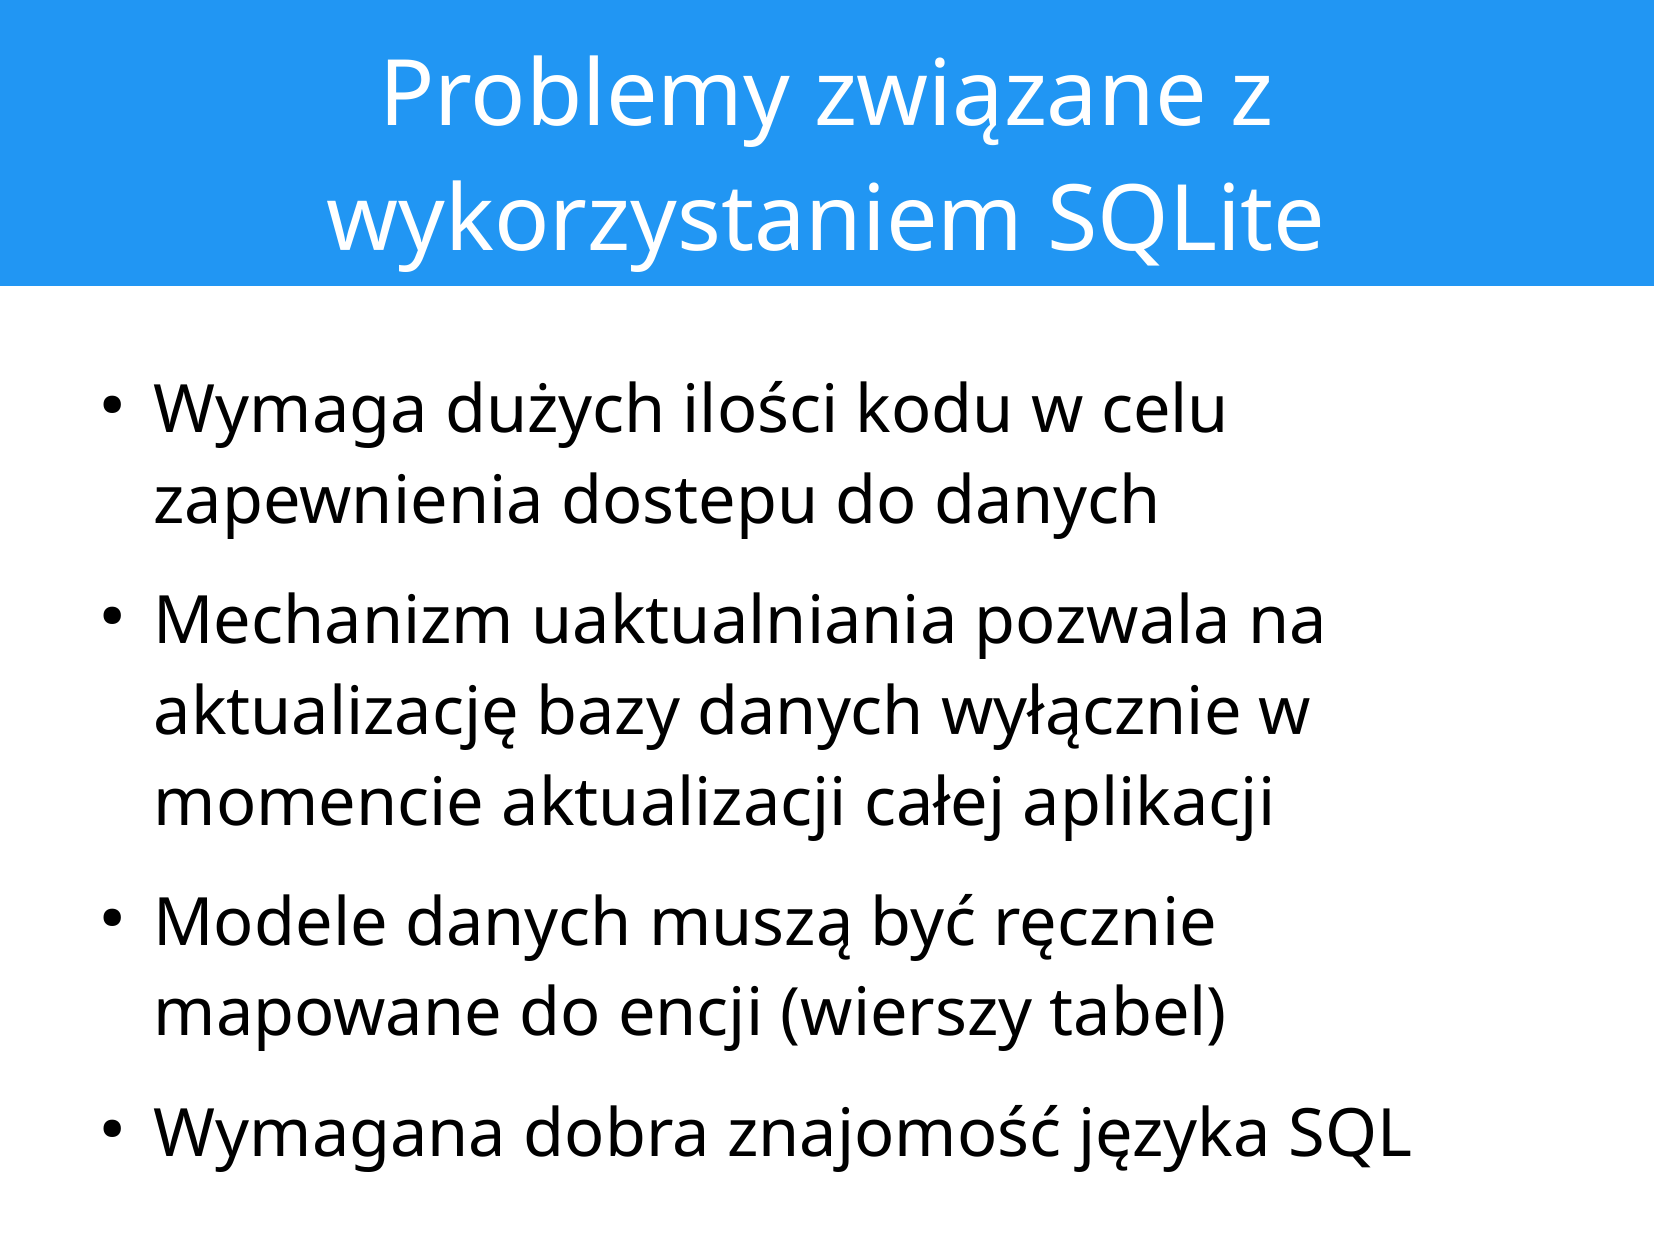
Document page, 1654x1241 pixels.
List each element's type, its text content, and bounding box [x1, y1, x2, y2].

title Problemy związane z wykorzystaniem SQLite [82, 45, 1571, 260]
list Wymaga dużych ilości kodu w celu zapewnienia dostepu do danych Mechanizm uaktualniania pozwala na aktualizację bazy danych wyłącznie w momencie aktualizacji całej aplikacji Modele danych muszą być ręcznie mapowane do encji (wierszy tabel) Wymagana dobra znajomość języka SQL [82, 308, 1571, 1229]
